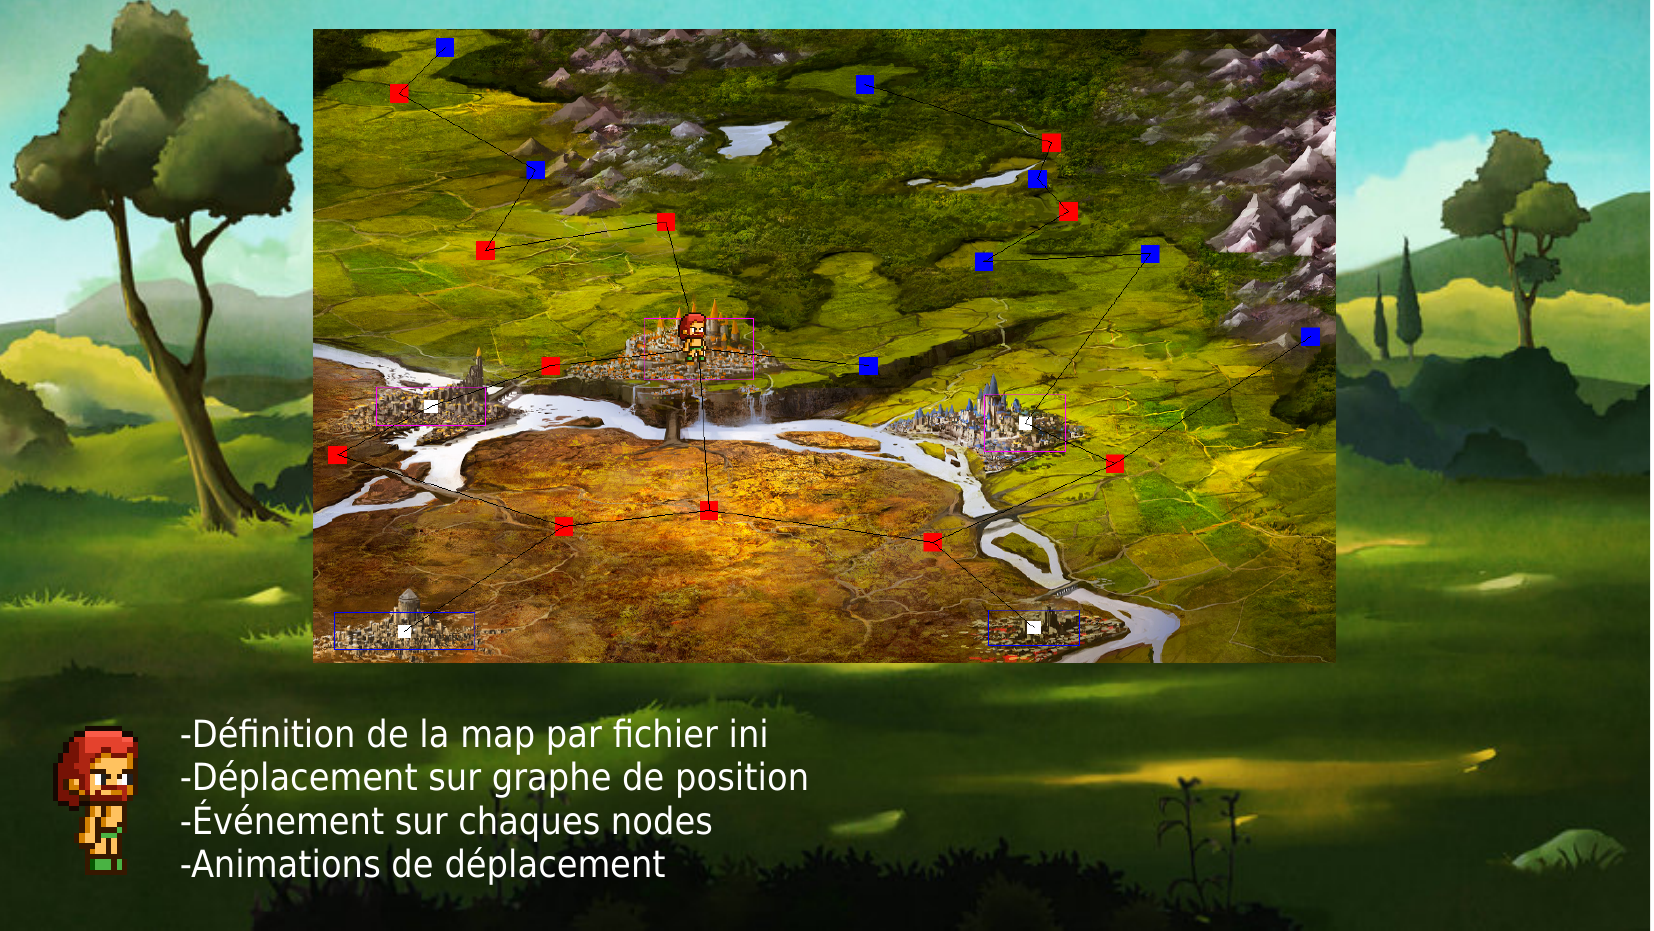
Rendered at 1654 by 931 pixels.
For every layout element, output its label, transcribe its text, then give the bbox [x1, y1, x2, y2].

picture [0, 0, 1651, 931]
text_box -Définition de la map par fichier ini -Déplacement sur graphe de position -Événement sur chaques nodes -Animations de déplacement [293, 705, 1286, 896]
